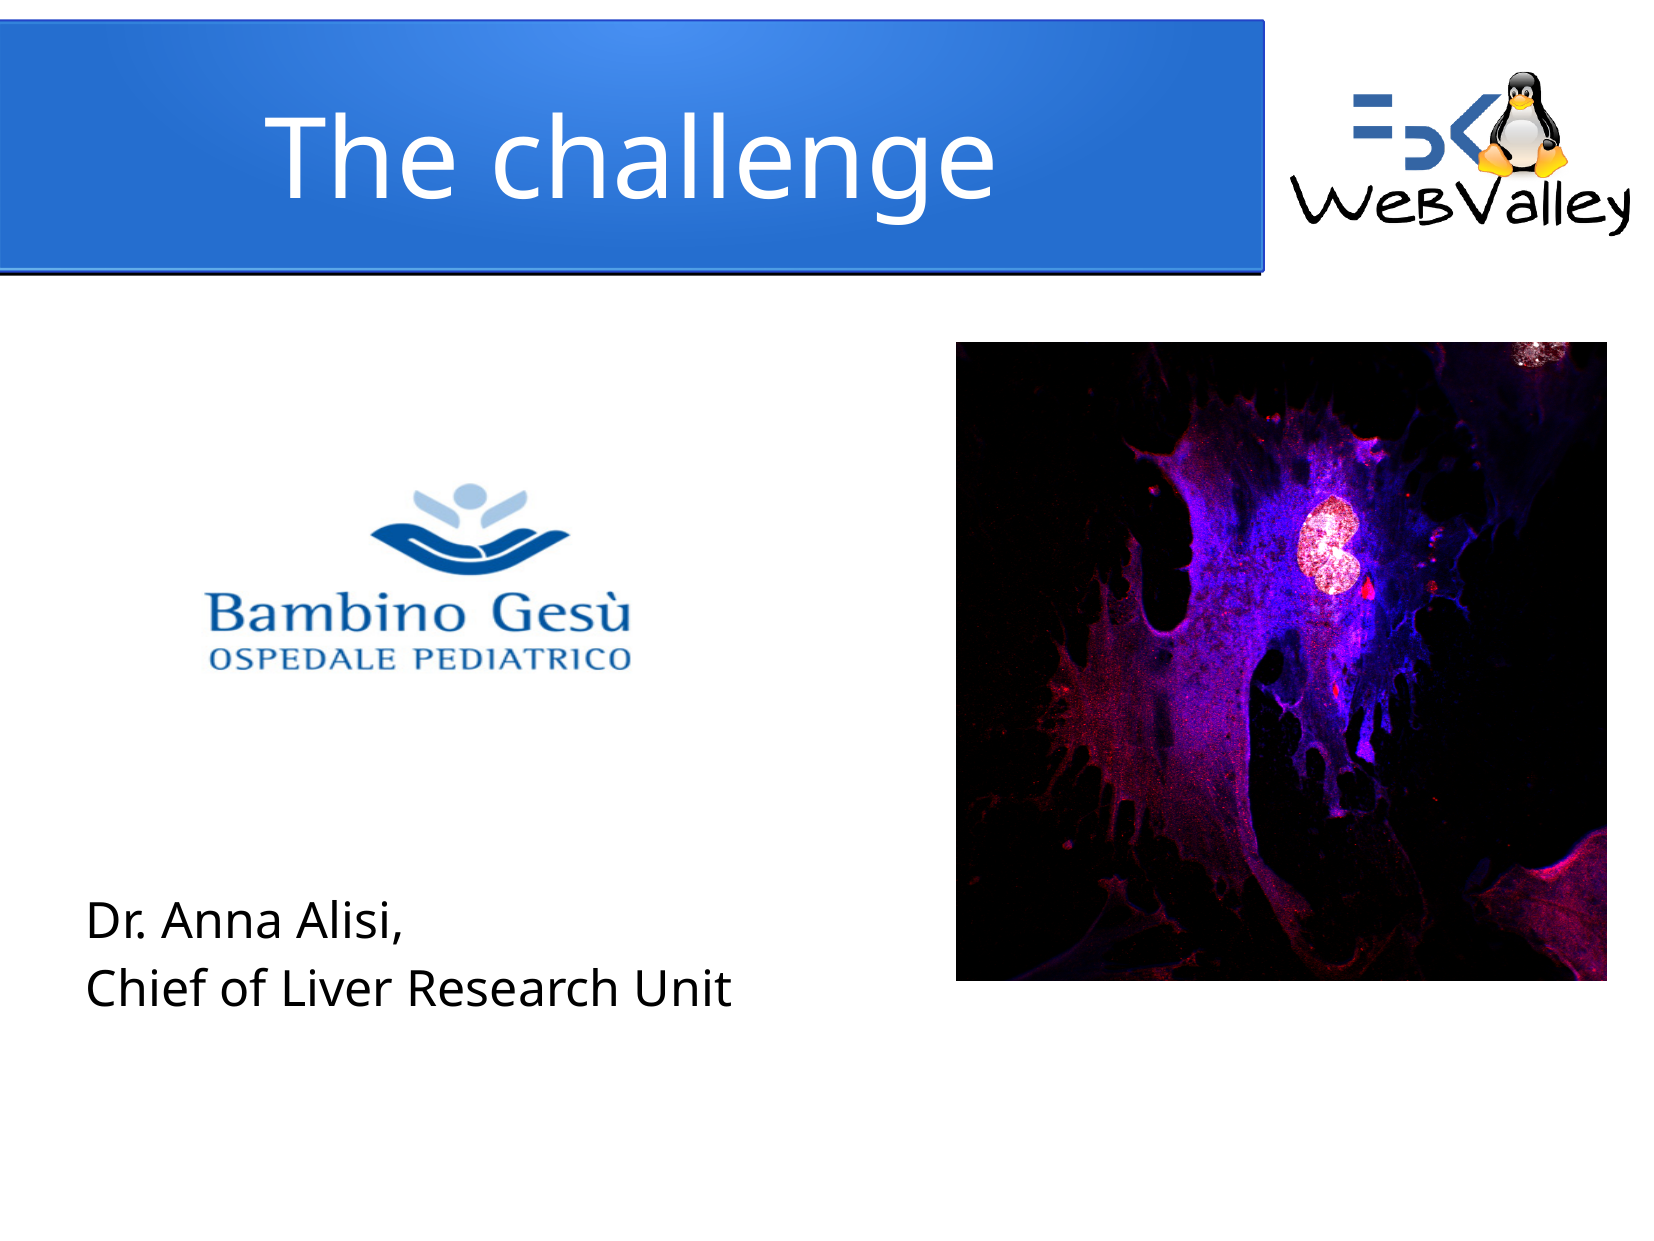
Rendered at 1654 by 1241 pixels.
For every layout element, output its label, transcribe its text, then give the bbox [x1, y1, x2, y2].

picture [1290, 70, 1630, 237]
picture [70, 307, 780, 851]
text_box Dr. Anna Alisi, Chief of Liver Research Unit [70, 877, 875, 1004]
picture [956, 342, 1607, 981]
text_box The challenge [0, 70, 1264, 212]
